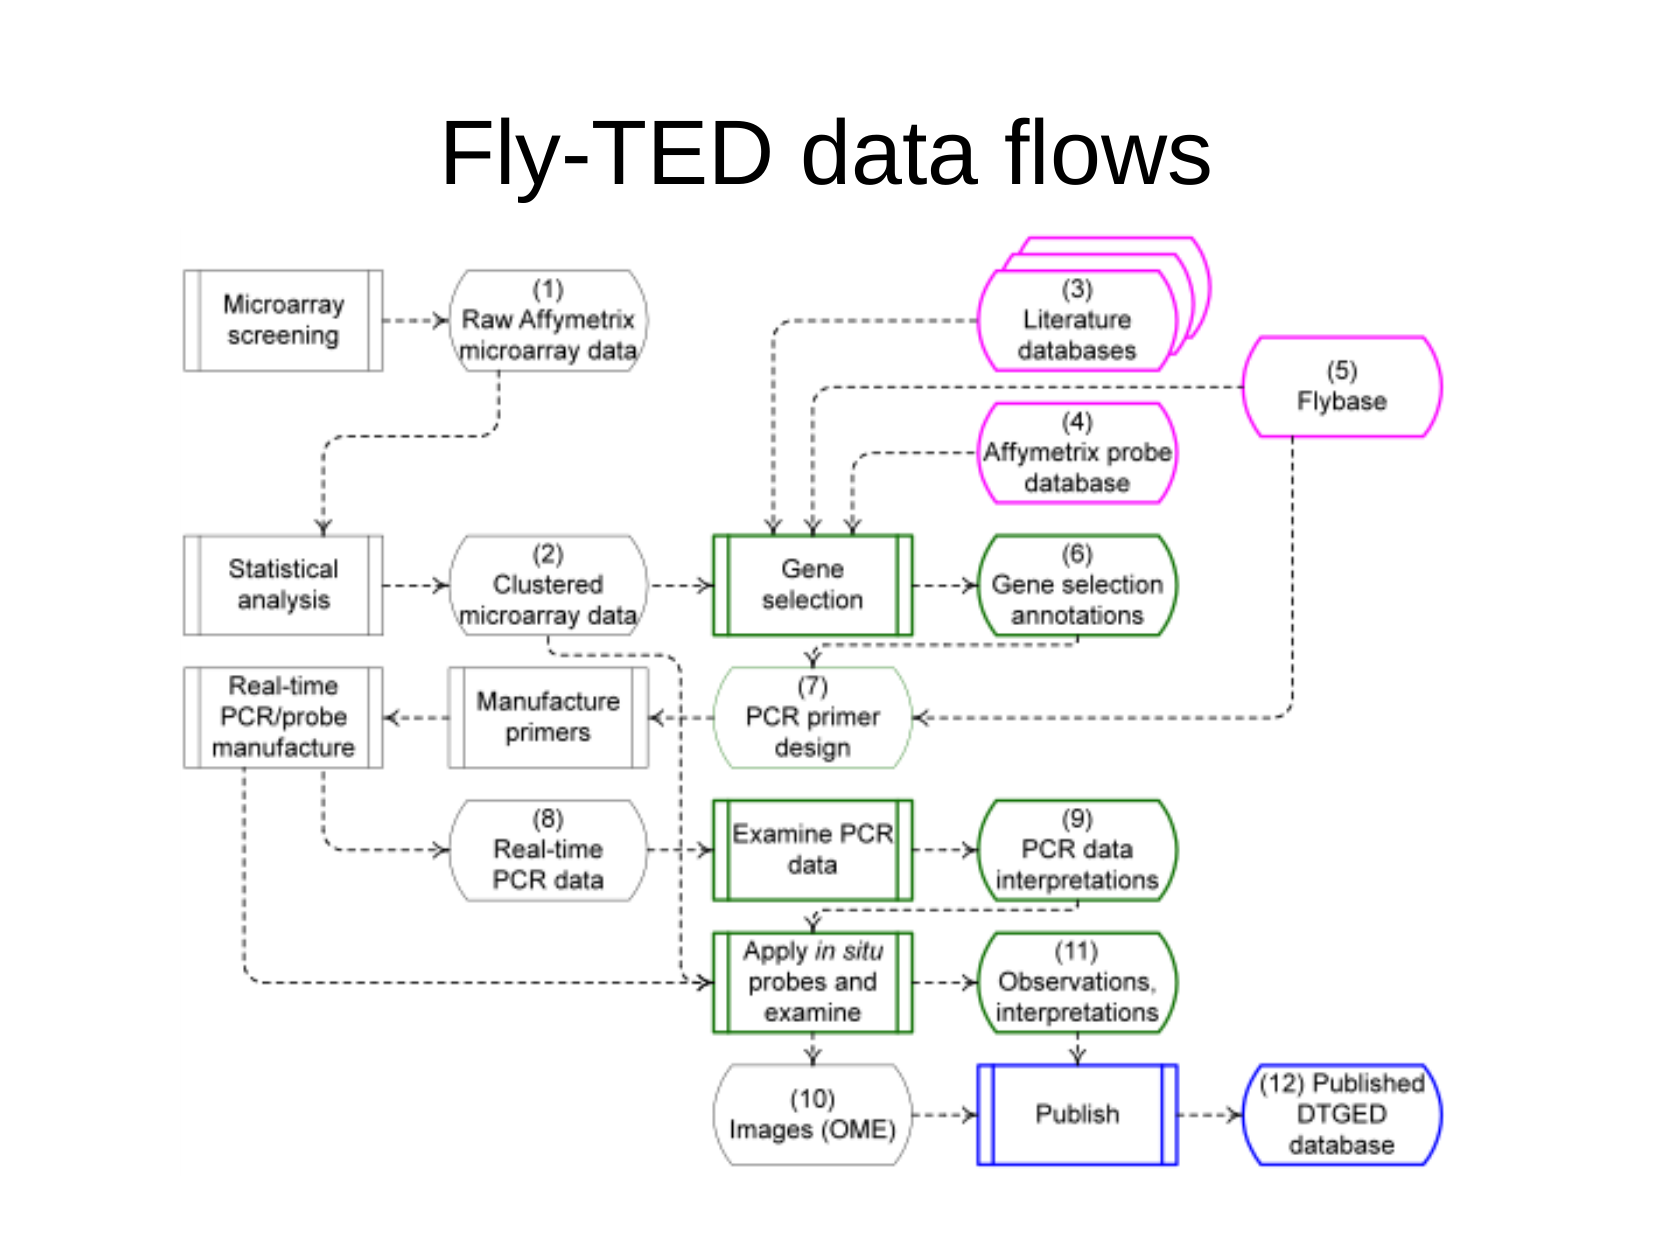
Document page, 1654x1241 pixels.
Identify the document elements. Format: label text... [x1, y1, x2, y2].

title Fly-TED data flows [82, 49, 1571, 257]
picture [179, 228, 1453, 1176]
